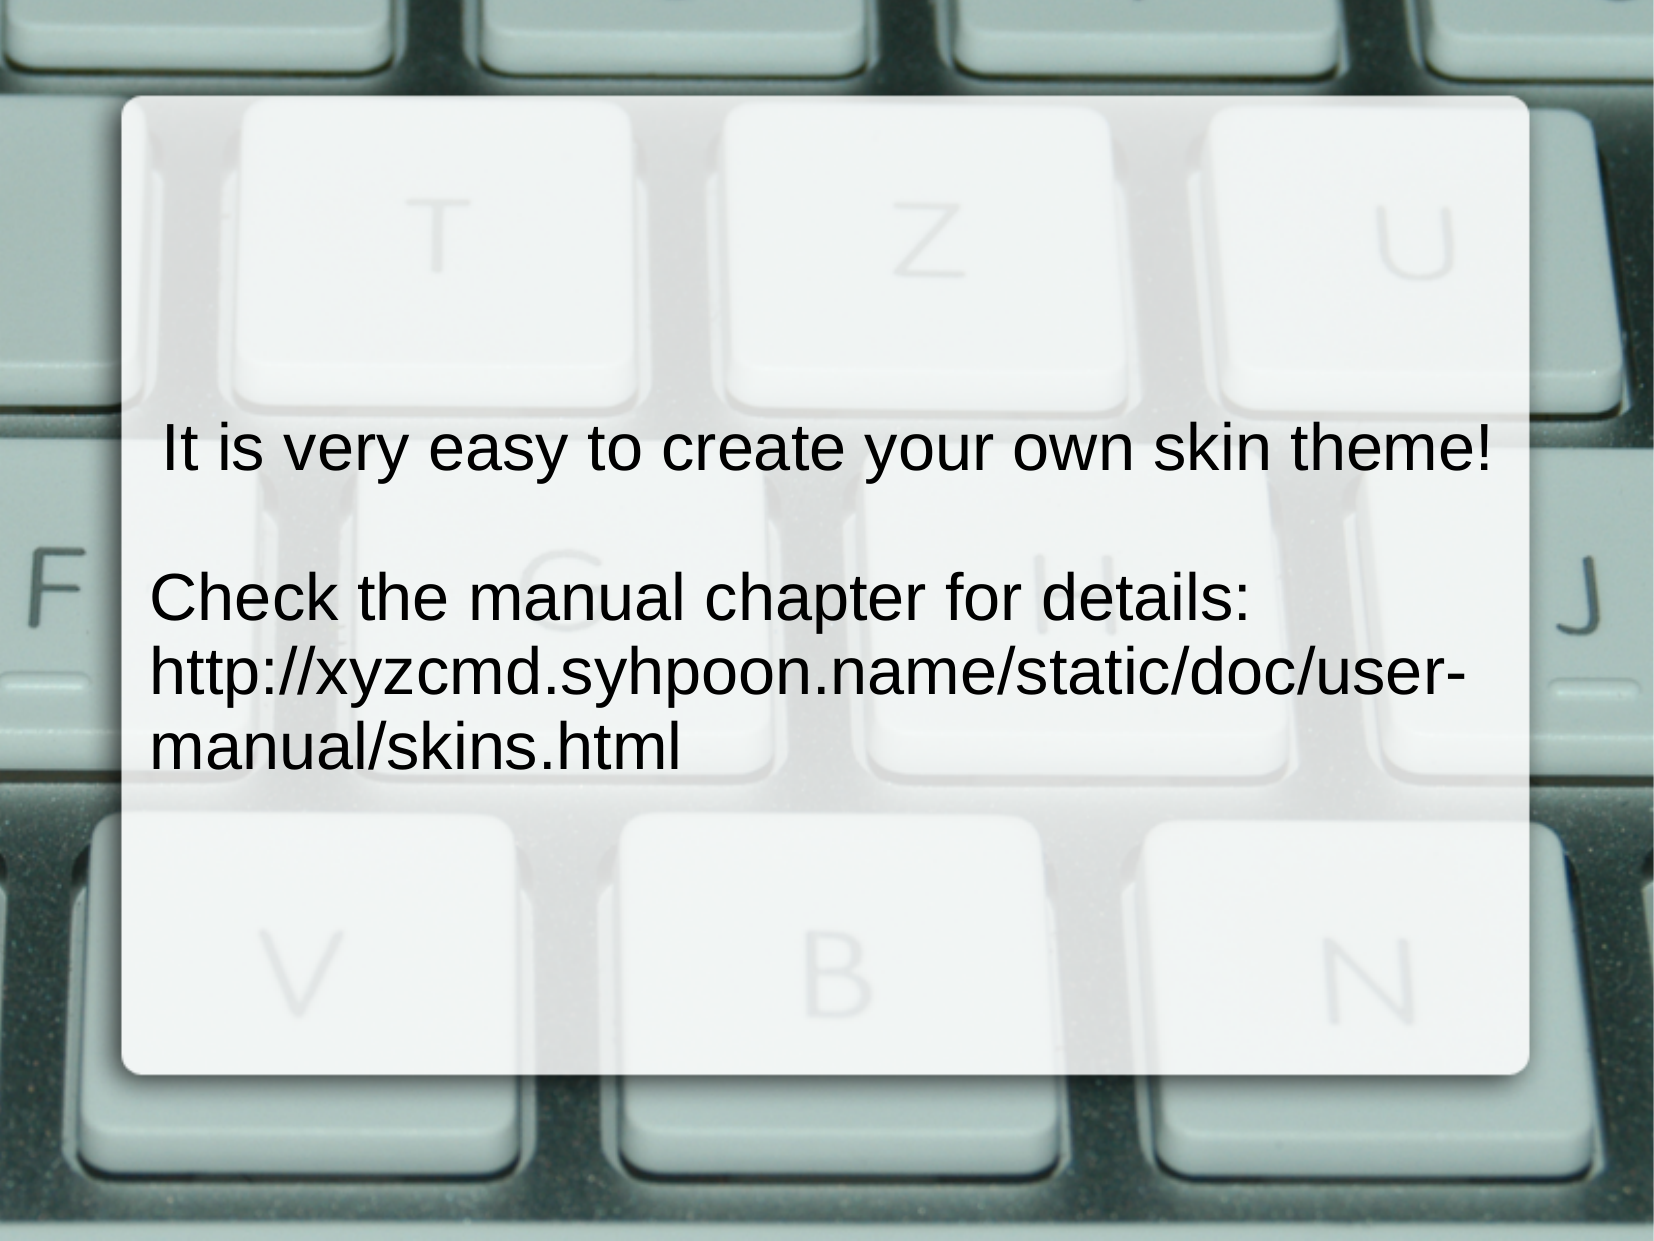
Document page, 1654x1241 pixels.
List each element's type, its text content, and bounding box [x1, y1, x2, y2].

subtitle It is very easy to create your own skin theme! Check the manual chapter for details: http://xyzcmd.syhpoon.name/static/doc/user-manual/skins.html [149, 187, 1508, 1007]
picture [0, 0, 1654, 1241]
